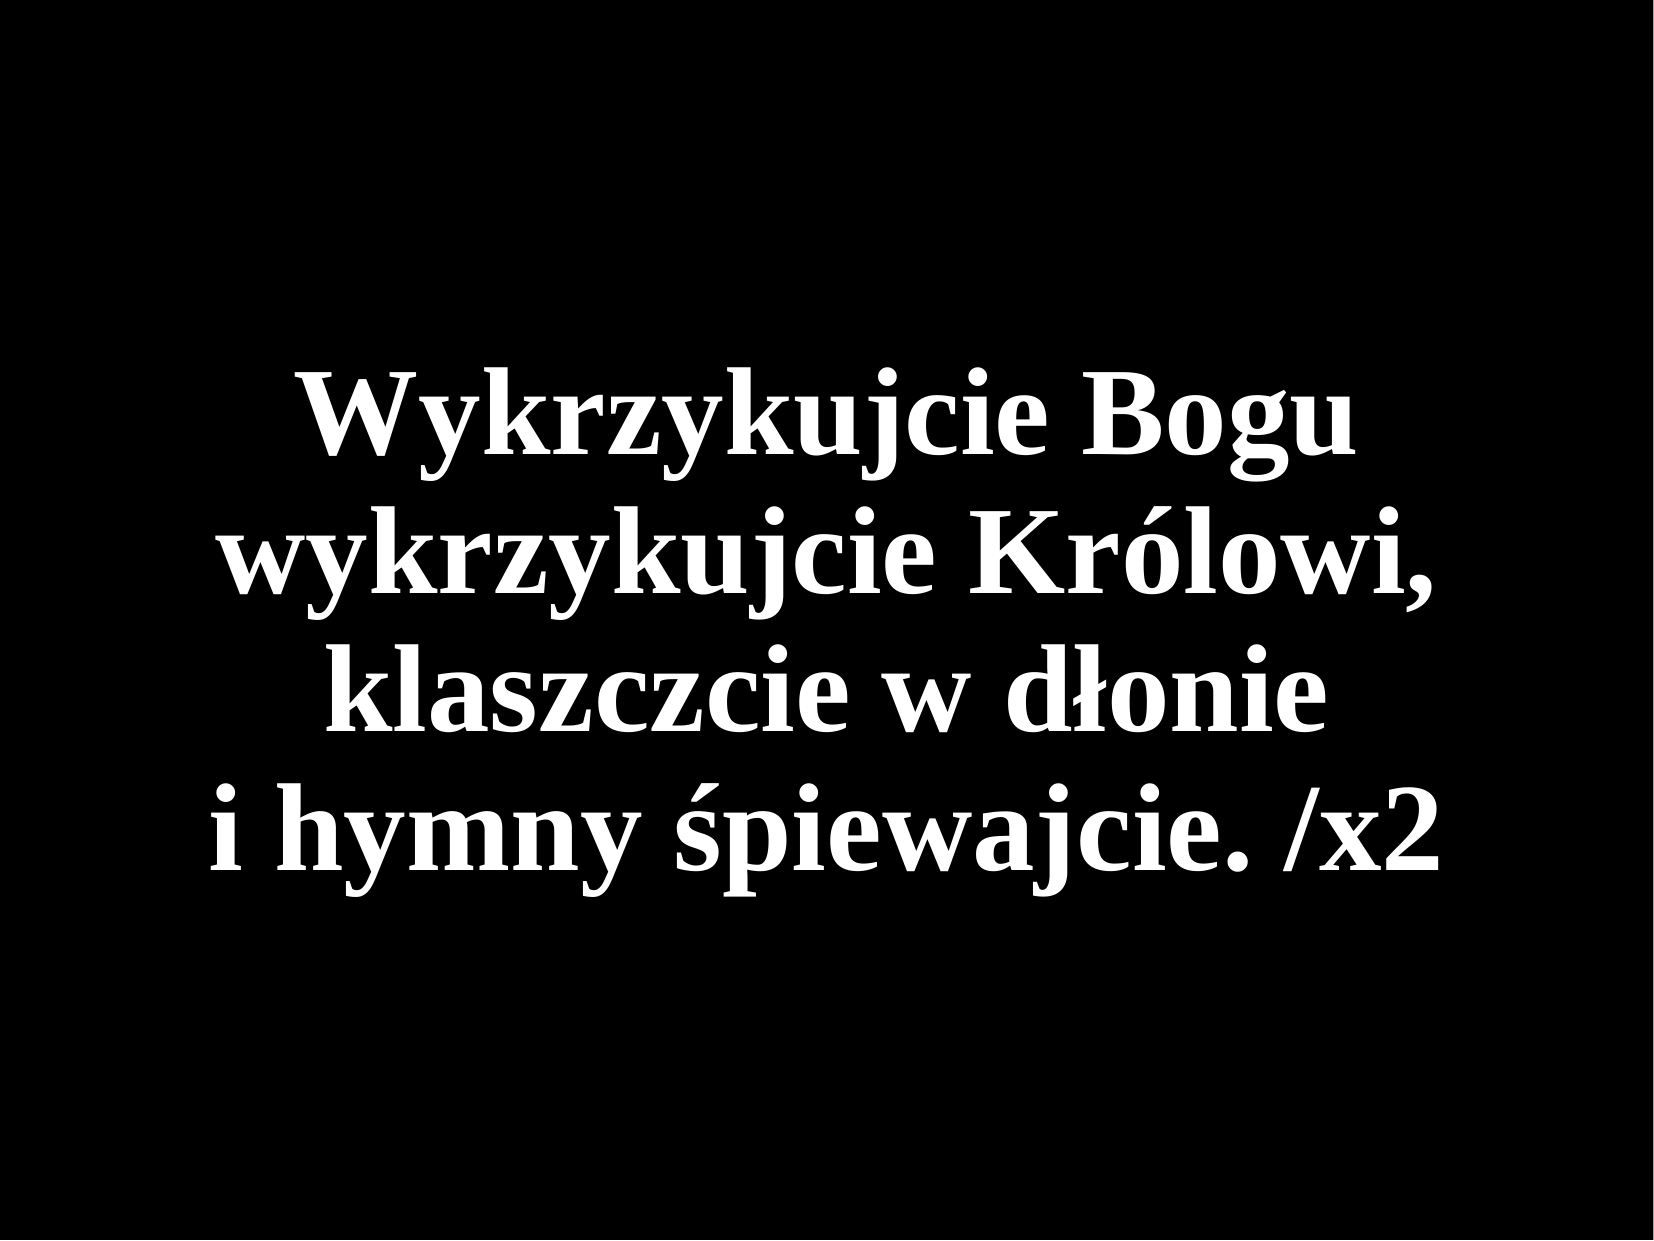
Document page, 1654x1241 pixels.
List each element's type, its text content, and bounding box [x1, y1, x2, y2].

title Wykrzykujcie Bogu wykrzykujcie Królowi, klaszczcie w dłonie i hymny śpiewajcie. /x2 [0, 0, 1654, 1241]
